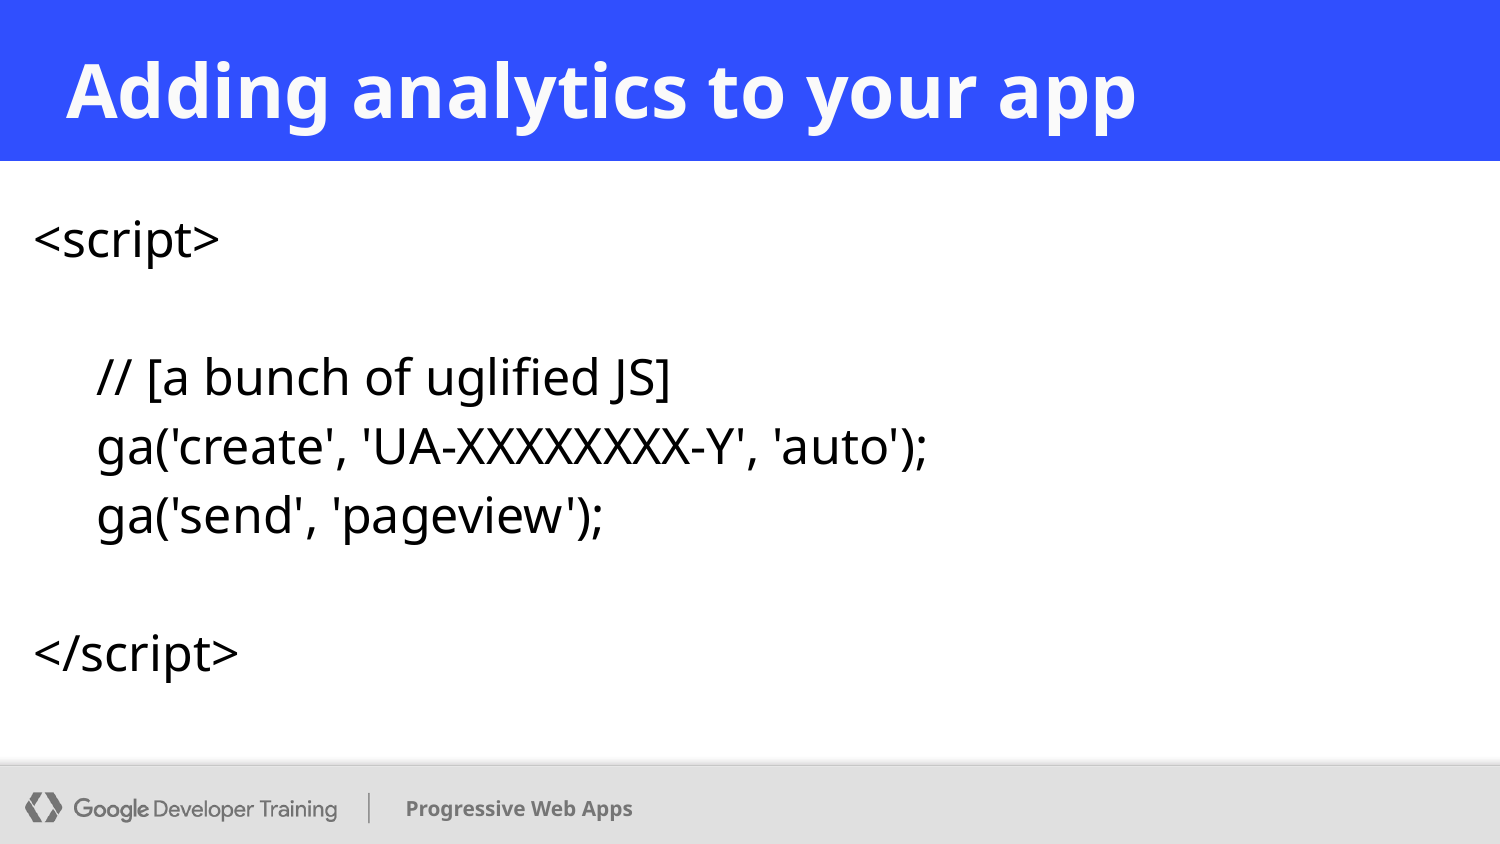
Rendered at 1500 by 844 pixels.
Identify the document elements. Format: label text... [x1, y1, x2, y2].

title Adding analytics to your app [51, 28, 1449, 122]
list <script> // [a bunch of uglified JS] ga('create', 'UA-XXXXXXXX-Y', 'auto'); ga('send', 'pageview'); </script> [19, 183, 1481, 729]
picture [0, 161, 1500, 844]
